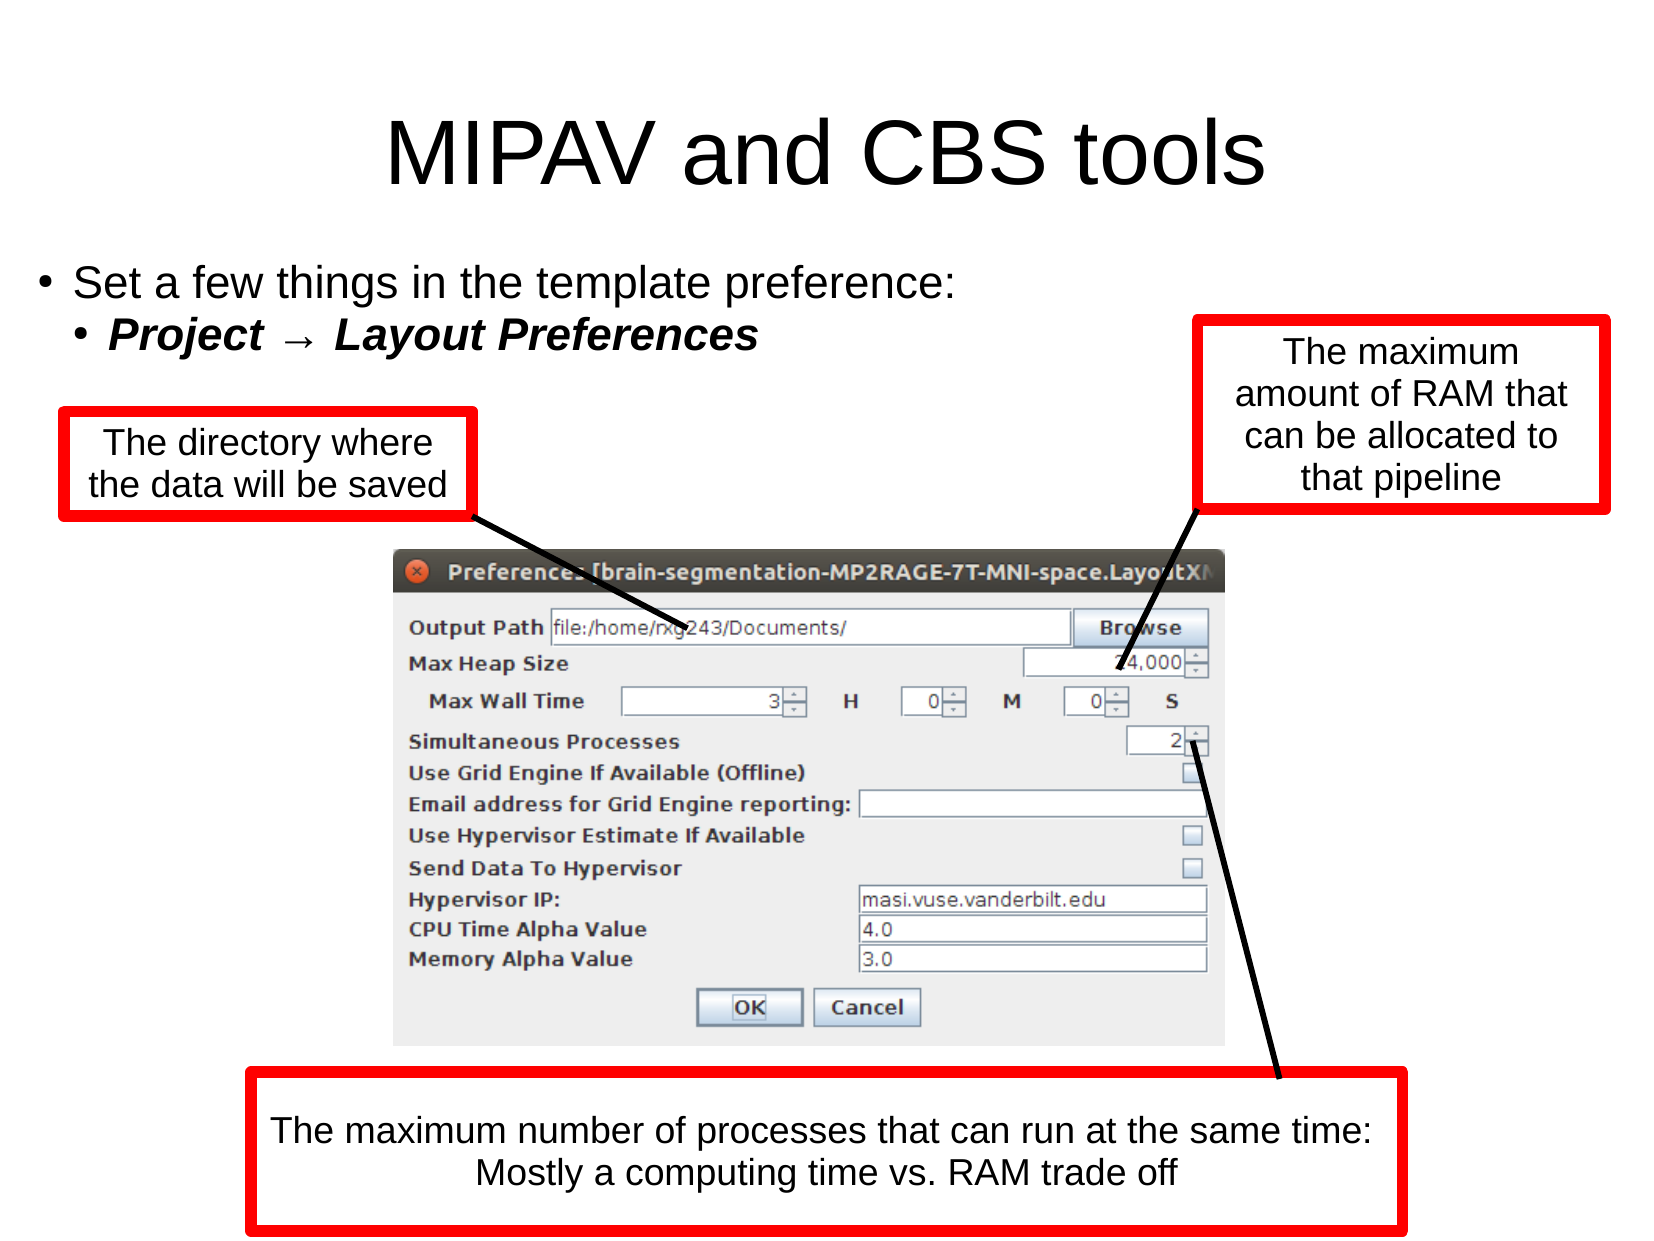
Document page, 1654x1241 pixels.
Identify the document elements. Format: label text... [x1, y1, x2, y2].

text_box Set a few things in the template preference: Project → Layout Preferences [37, 238, 1613, 379]
picture [393, 549, 1225, 1047]
title MIPAV and CBS tools [82, 49, 1571, 238]
text_box The maximum number of processes that can run at the same time: Mostly a computing time vs. RAM trade off [251, 1072, 1403, 1231]
text_box The maximum amount of RAM that can be allocated to that pipeline [1197, 320, 1606, 509]
text_box The directory where the data will be saved [64, 411, 473, 517]
